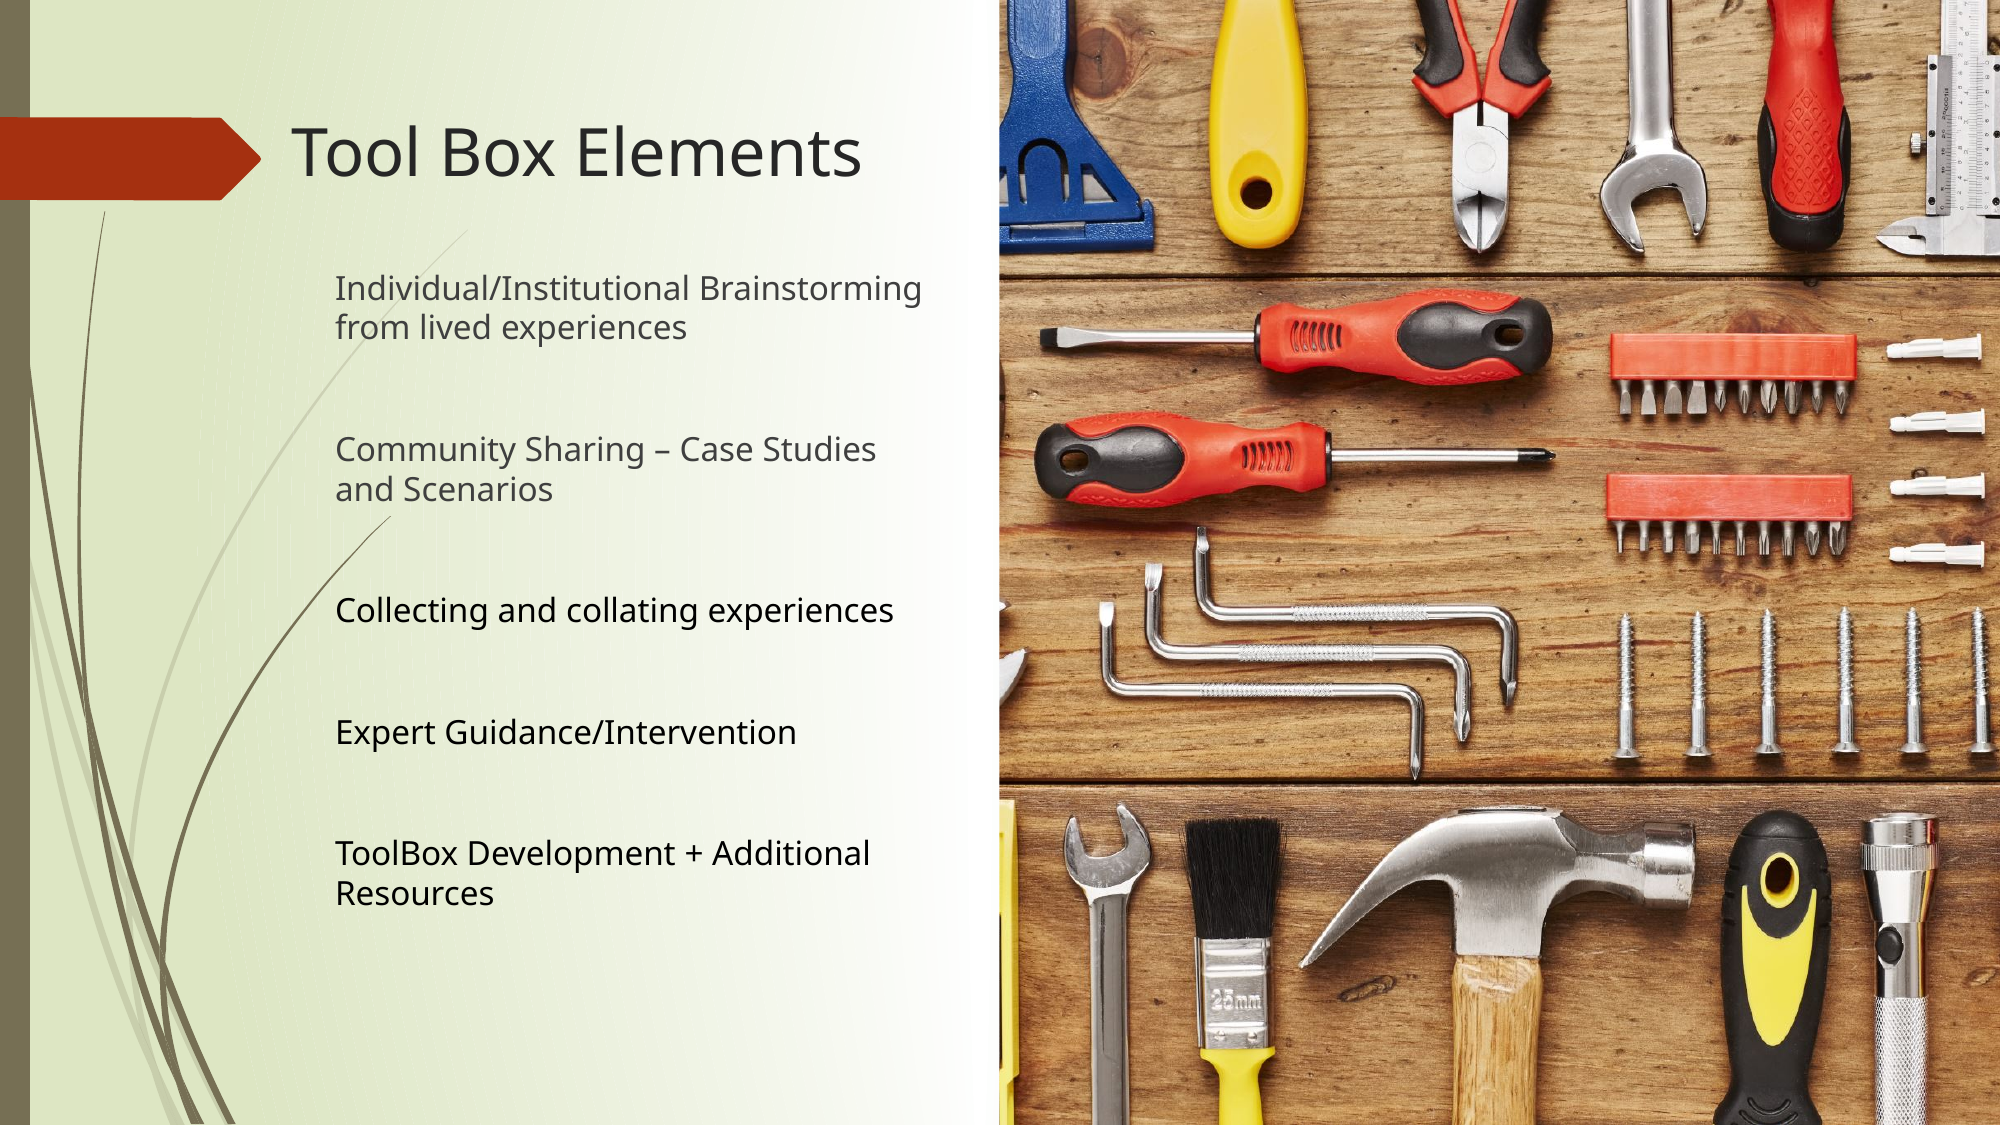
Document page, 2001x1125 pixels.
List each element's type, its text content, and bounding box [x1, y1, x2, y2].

title Tool Box Elements [276, 102, 956, 313]
list Individual/Institutional Brainstorming from lived experiences Community Sharing – Case Studies and Scenarios Collecting and collating experiences Expert Guidance/Intervention ToolBox Development + Additional Resources [263, 259, 943, 1023]
picture [999, 0, 2000, 1125]
